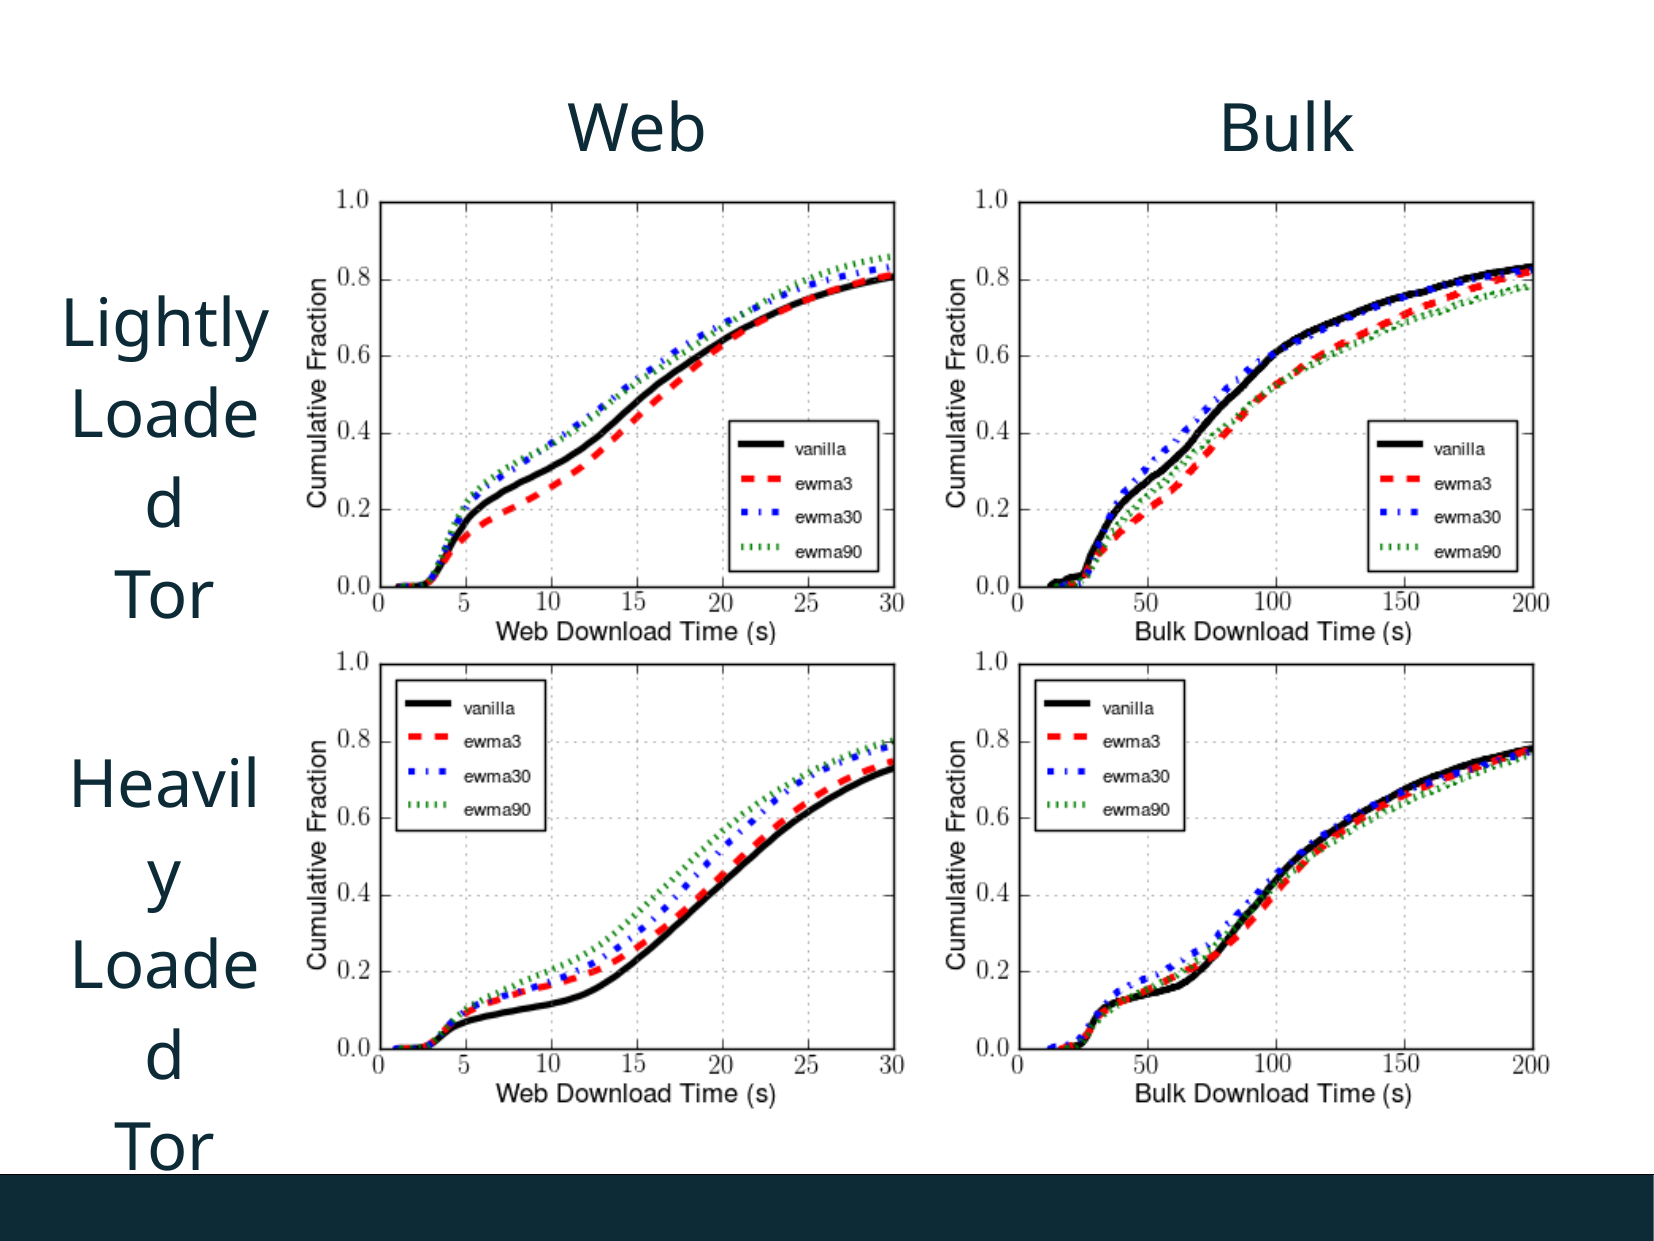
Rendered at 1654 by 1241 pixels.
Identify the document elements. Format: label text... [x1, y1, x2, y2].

text_box Bulk [1167, 72, 1408, 165]
picture [924, 183, 1558, 1120]
text_box Web [517, 72, 758, 165]
text_box Heavily Loaded Tor [45, 728, 286, 973]
picture [285, 183, 919, 1120]
text_box Lightly Loaded Tor [45, 267, 286, 513]
